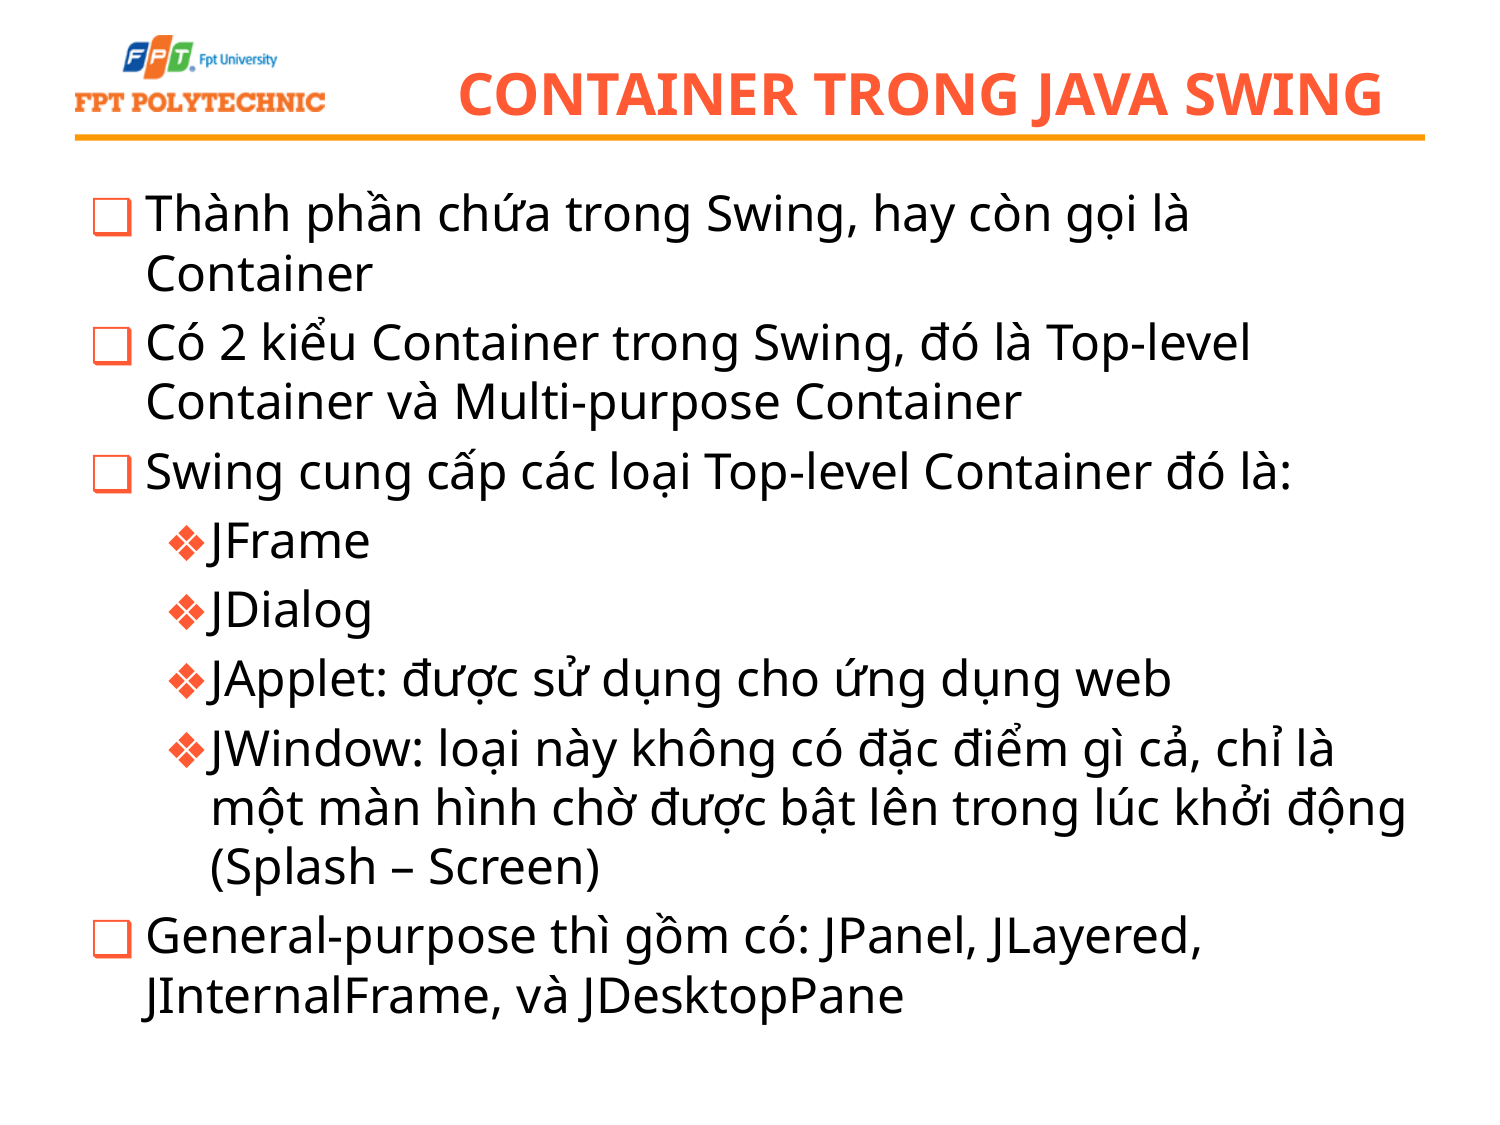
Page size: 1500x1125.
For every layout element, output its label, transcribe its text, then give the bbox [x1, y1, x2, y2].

picture [75, 35, 325, 41]
list Thành phần chứa trong Swing, hay còn gọi là Container Có 2 kiểu Container trong Swing, đó là Top-level Container và Multi-purpose Container Swing cung cấp các loại Top-level Container đó là: JFrame JDialog JApplet: được sử dụng cho ứng dụng web JWindow: loại này không có đặc điểm gì cả, chỉ là một màn hình chờ được bật lên trong lúc khởi động (Splash – Screen) General-purpose thì gồm có: JPanel, JLayered, JInternalFrame, và JDesktopPane [75, 174, 1425, 1038]
text_box Container trong java Swing [49, 41, 1400, 143]
